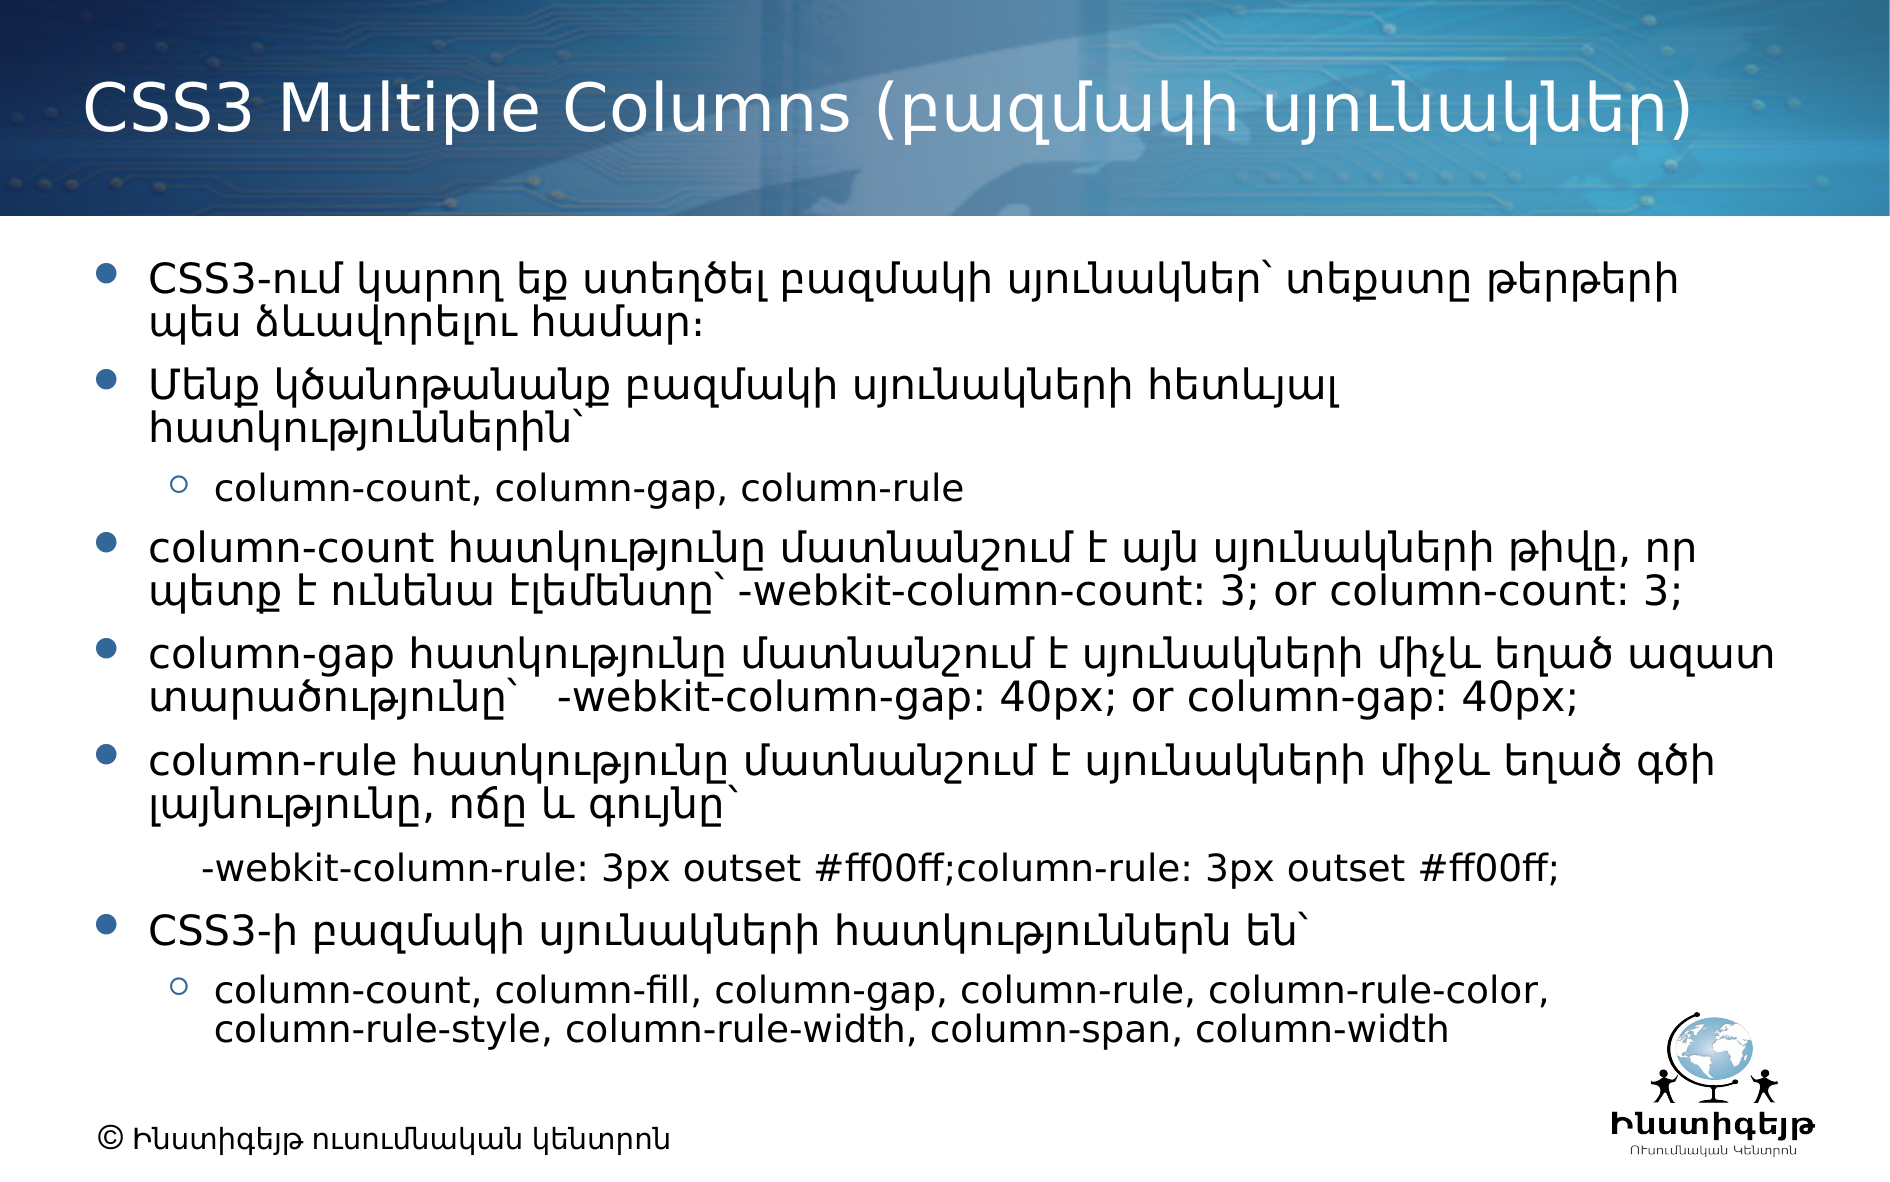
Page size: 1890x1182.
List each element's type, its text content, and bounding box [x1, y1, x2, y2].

picture [0, 0, 1890, 216]
text_box CSS3 Multiple Columns (բազմակի սյունակներ) [82, 86, 1883, 93]
list CSS3-ում կարող եք ստեղծել բազմակի սյունակներ՝ տեքստը թերթերի պես ձևավորելու համար։ Մենք կծանոթանանք բազմակի սյունակների հետևյալ հատկություններին՝ column-count, column-gap, column-rule column-count հատկությունը մատնանշում է այն սյունակների թիվը, որ պետք է ունենա էլեմենտը՝ -webkit-column-count: 3; or column-count: 3; column-gap հատկությունը մատնանշում է սյունակների միչև եղած ազատ տարածությունը՝ -webkit-column-gap: 40px; or column-gap: 40px; column-rule հատկությունը մատնանշում է սյունակների միջև եղած գծի լայնությունը, ոճը և գույնը` -webkit-column-rule: 3px outset #ff00ff;column-rule: 3px outset #ff00ff; CSS3-ի բազմակի սյունակների հատկություններն են՝ column-count, column-fill, column-gap, column-rule, column-rule-color, column-rule-style, column-rule-width, column-span, column-width [93, 258, 1783, 285]
picture [1612, 1012, 1815, 1157]
